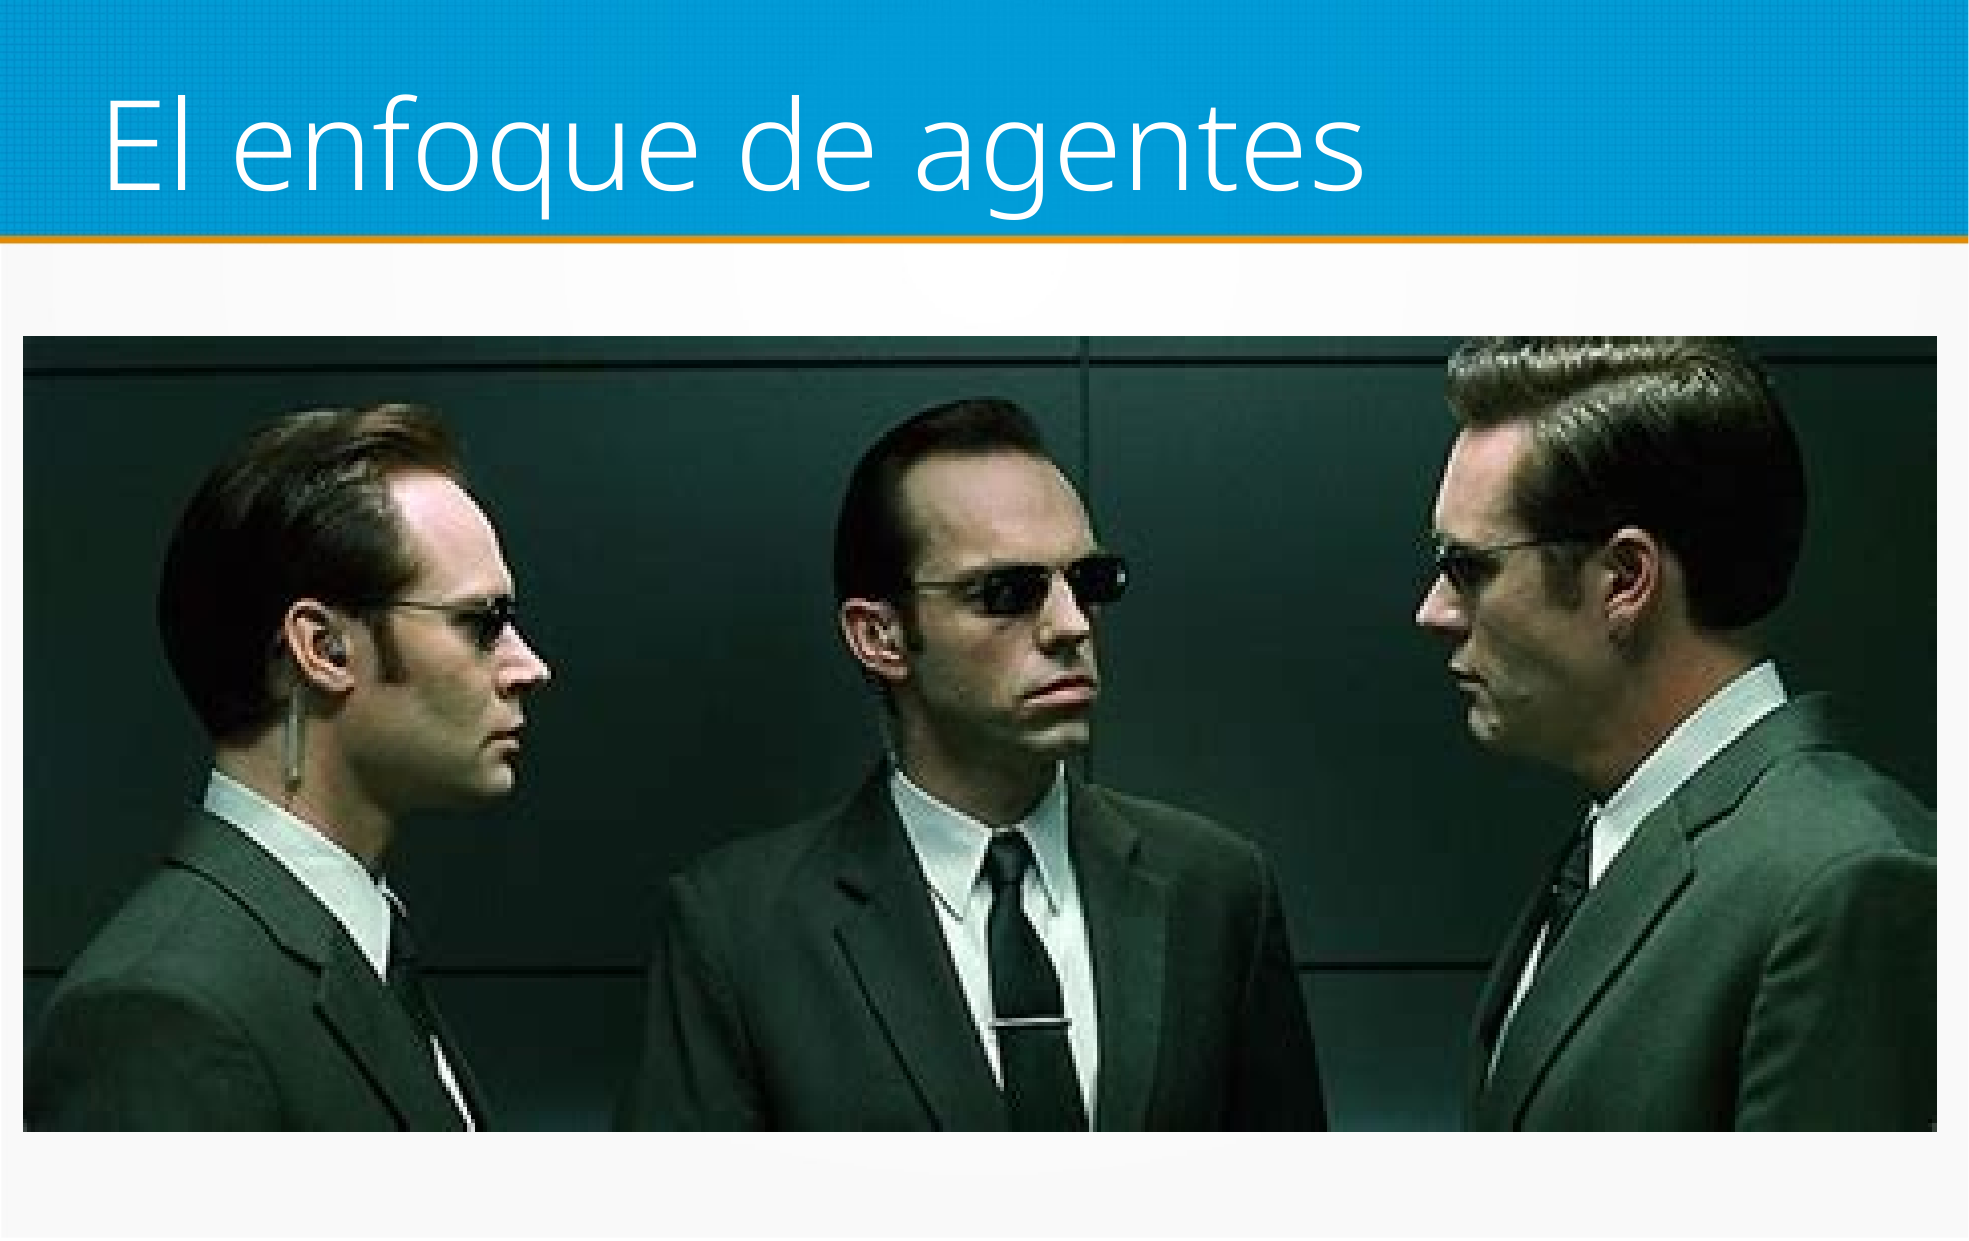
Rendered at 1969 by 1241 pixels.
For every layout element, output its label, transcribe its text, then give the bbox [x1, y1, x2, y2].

picture [0, 233, 1969, 1241]
title El enfoque de agentes [98, 19, 1870, 227]
